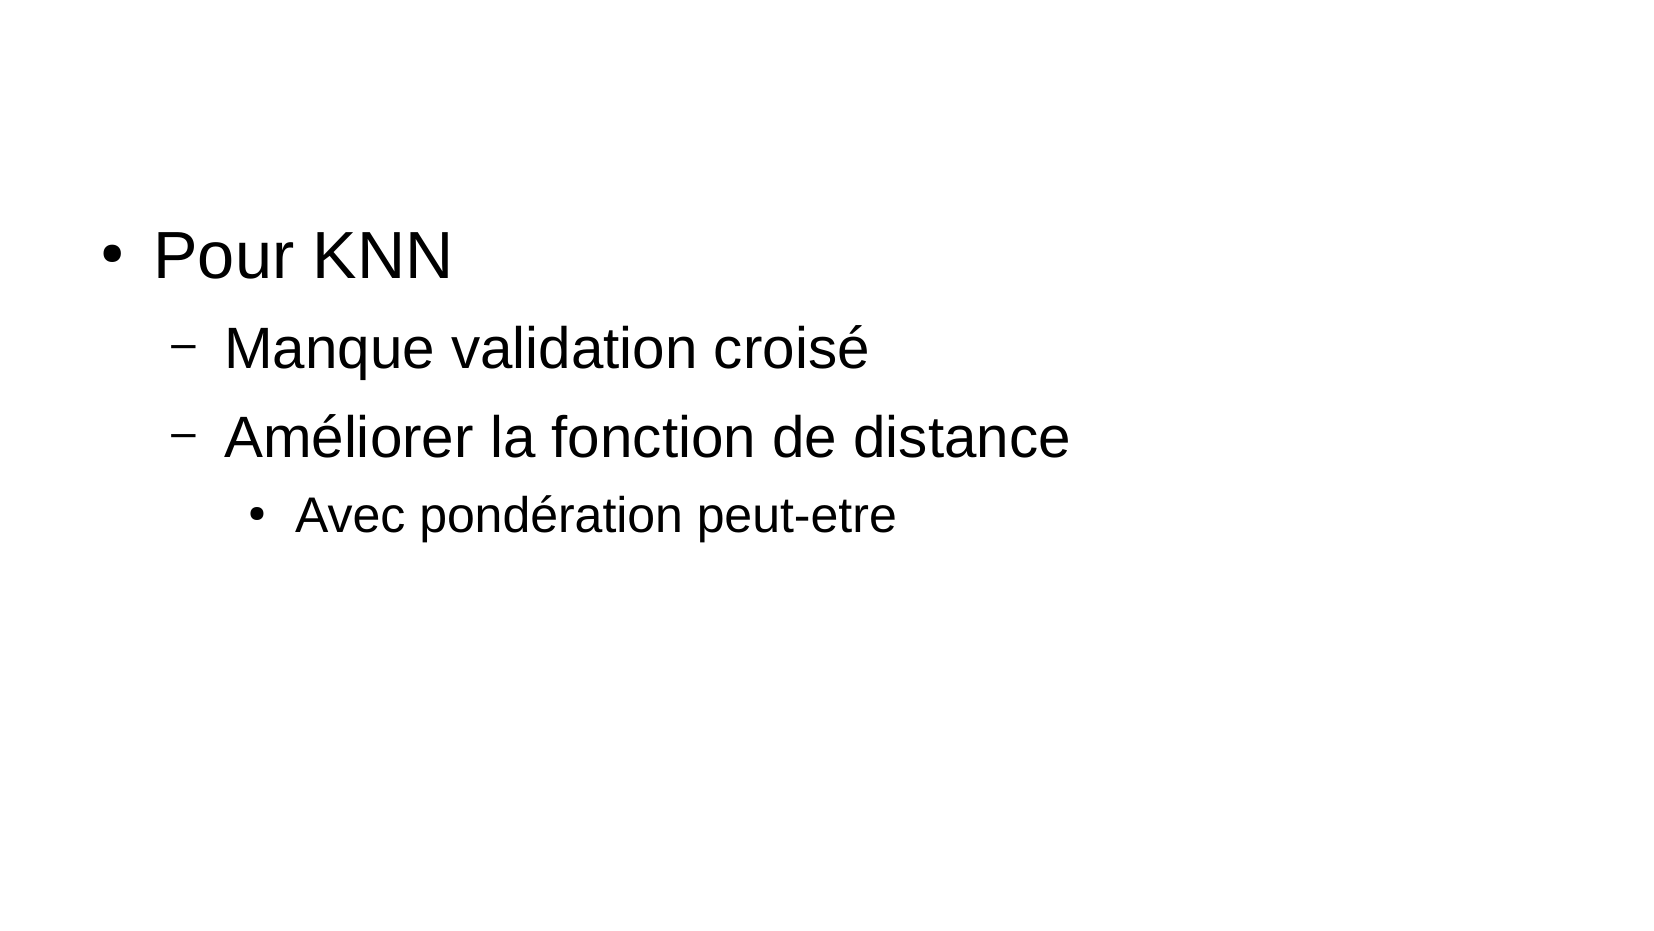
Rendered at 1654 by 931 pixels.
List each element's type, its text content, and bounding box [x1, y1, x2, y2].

list Pour KNN Manque validation croisé Améliorer la fonction de distance Avec pondération peut-etre [82, 217, 1571, 758]
